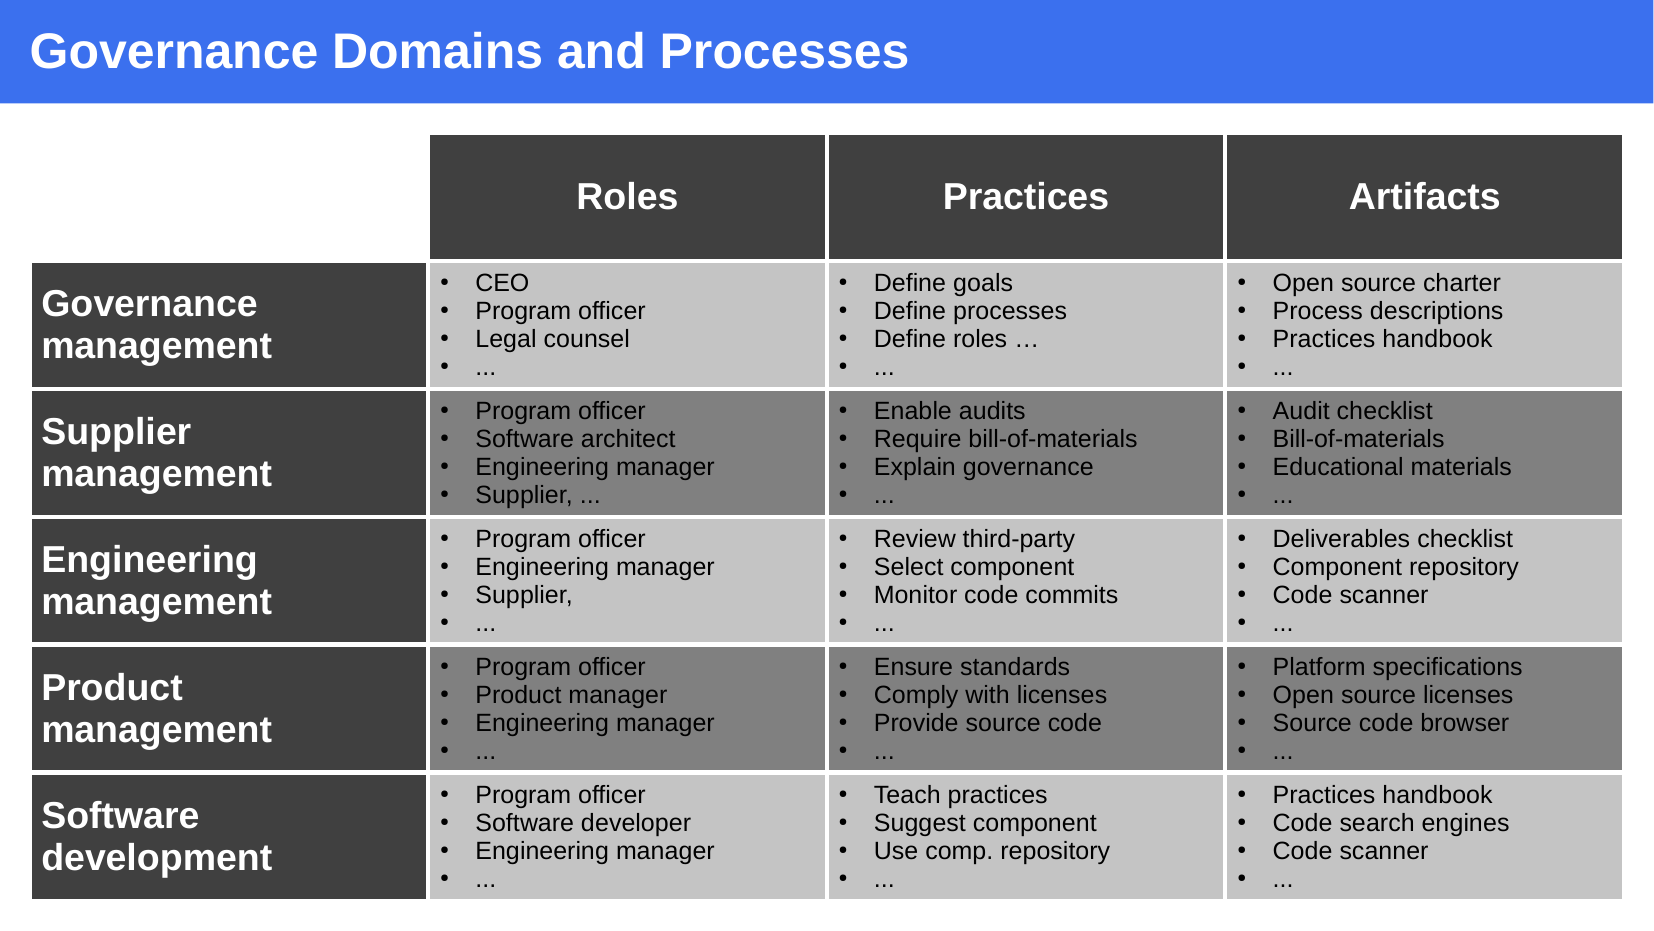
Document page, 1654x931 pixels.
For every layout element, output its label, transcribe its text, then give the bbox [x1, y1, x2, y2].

table_header [32, 135, 426, 259]
table_cell Ensure standards Comply with licenses Provide source code ... [829, 647, 1223, 770]
table_cell Software development [32, 775, 426, 899]
table_cell Enable audits Require bill-of-materials Explain governance ... [829, 391, 1223, 515]
table_cell Engineering management [32, 519, 426, 642]
table_cell Program officer Product manager Engineering manager ... [430, 647, 825, 770]
table_cell Define goals Define processes Define roles … ... [829, 263, 1223, 387]
table_cell Audit checklist Bill-of-materials Educational materials ... [1227, 391, 1622, 515]
table_header Roles [430, 135, 825, 259]
table_cell Supplier management [32, 391, 426, 515]
table_cell Teach practices Suggest component Use comp. repository ... [829, 775, 1223, 899]
table_header Practices [829, 135, 1223, 259]
table_cell Review third-party Select component Monitor code commits ... [829, 519, 1223, 642]
table_cell Program officer Software developer Engineering manager ... [430, 775, 825, 899]
table_cell Product management [32, 647, 426, 770]
table_cell Practices handbook Code search engines Code scanner ... [1227, 775, 1622, 899]
table_header Artifacts [1227, 135, 1622, 259]
title Governance Domains and Processes [0, 0, 1654, 104]
table_cell Open source charter Process descriptions Practices handbook ... [1227, 263, 1622, 387]
table_cell Program officer Engineering manager Supplier, ... [430, 519, 825, 642]
table_cell CEO Program officer Legal counsel ... [430, 263, 825, 387]
table_cell Program officer Software architect Engineering manager Supplier, ... [430, 391, 825, 515]
table_cell Governance management [32, 263, 426, 387]
table_cell Platform specifications Open source licenses Source code browser ... [1227, 647, 1622, 770]
table_cell Deliverables checklist Component repository Code scanner ... [1227, 519, 1622, 642]
